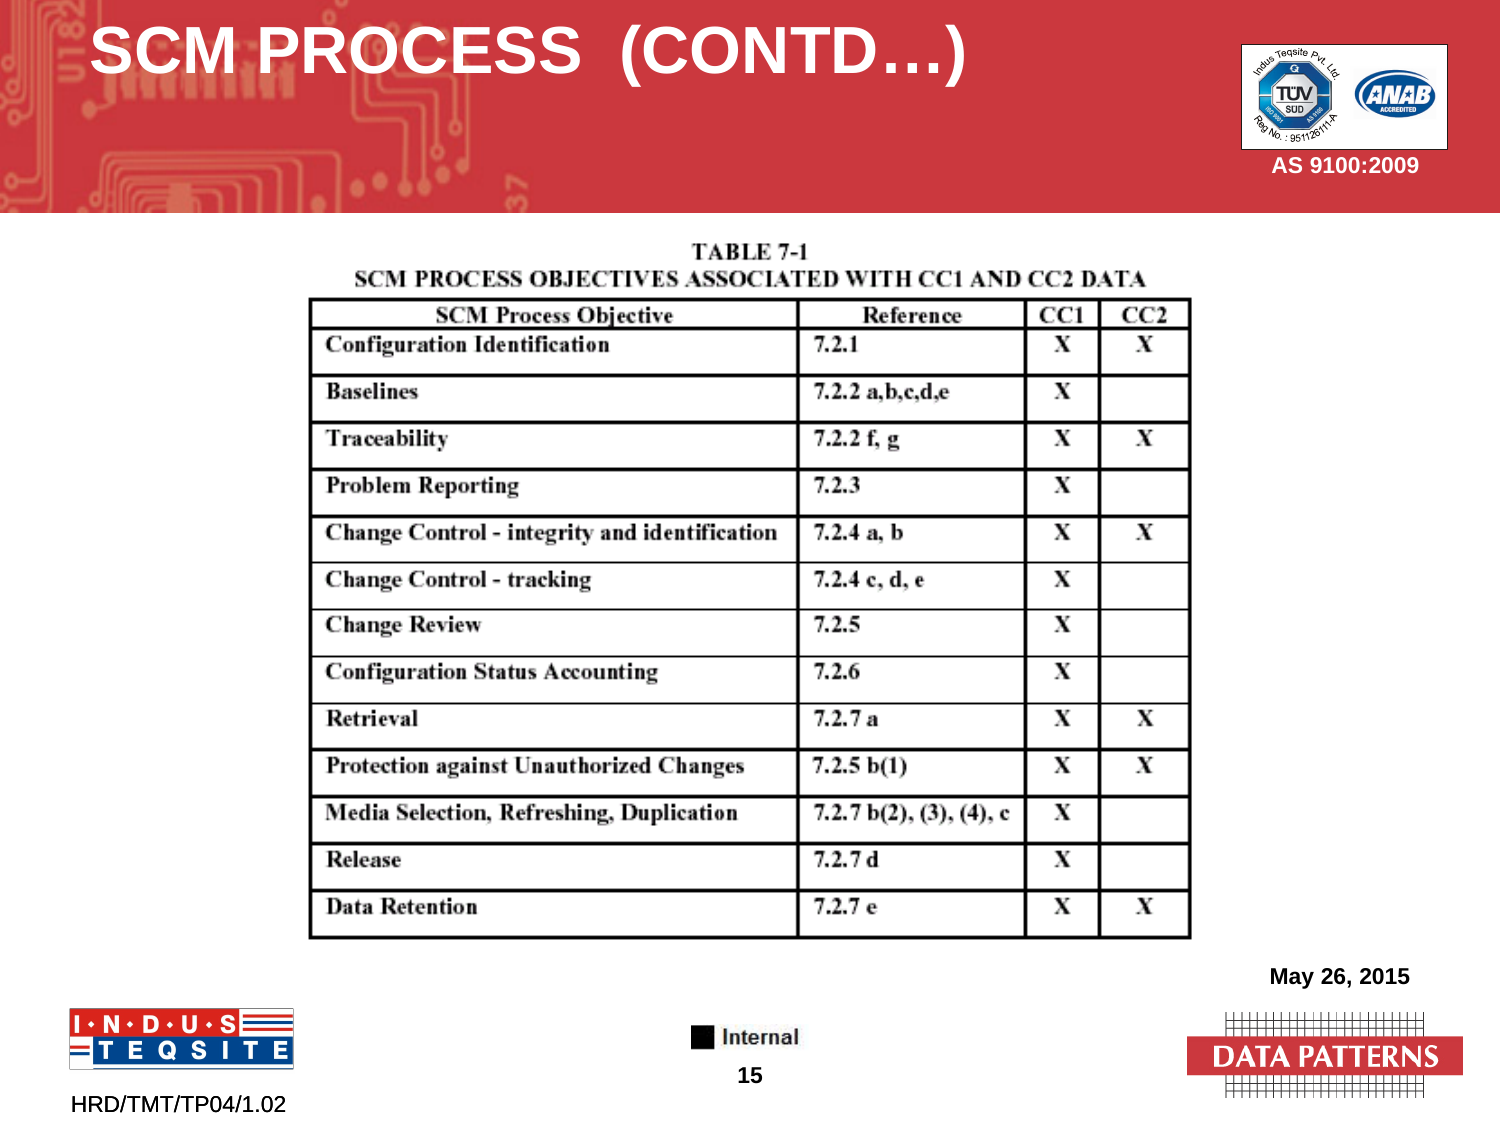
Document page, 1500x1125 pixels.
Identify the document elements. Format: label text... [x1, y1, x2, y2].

list [75, 263, 1420, 976]
picture [0, 0, 1500, 213]
picture [300, 224, 1201, 947]
text_box SCM PROCESS (CONTD…) [75, 0, 1153, 195]
picture [69, 1008, 295, 1074]
picture [1187, 1012, 1463, 1098]
picture [691, 1024, 809, 1051]
